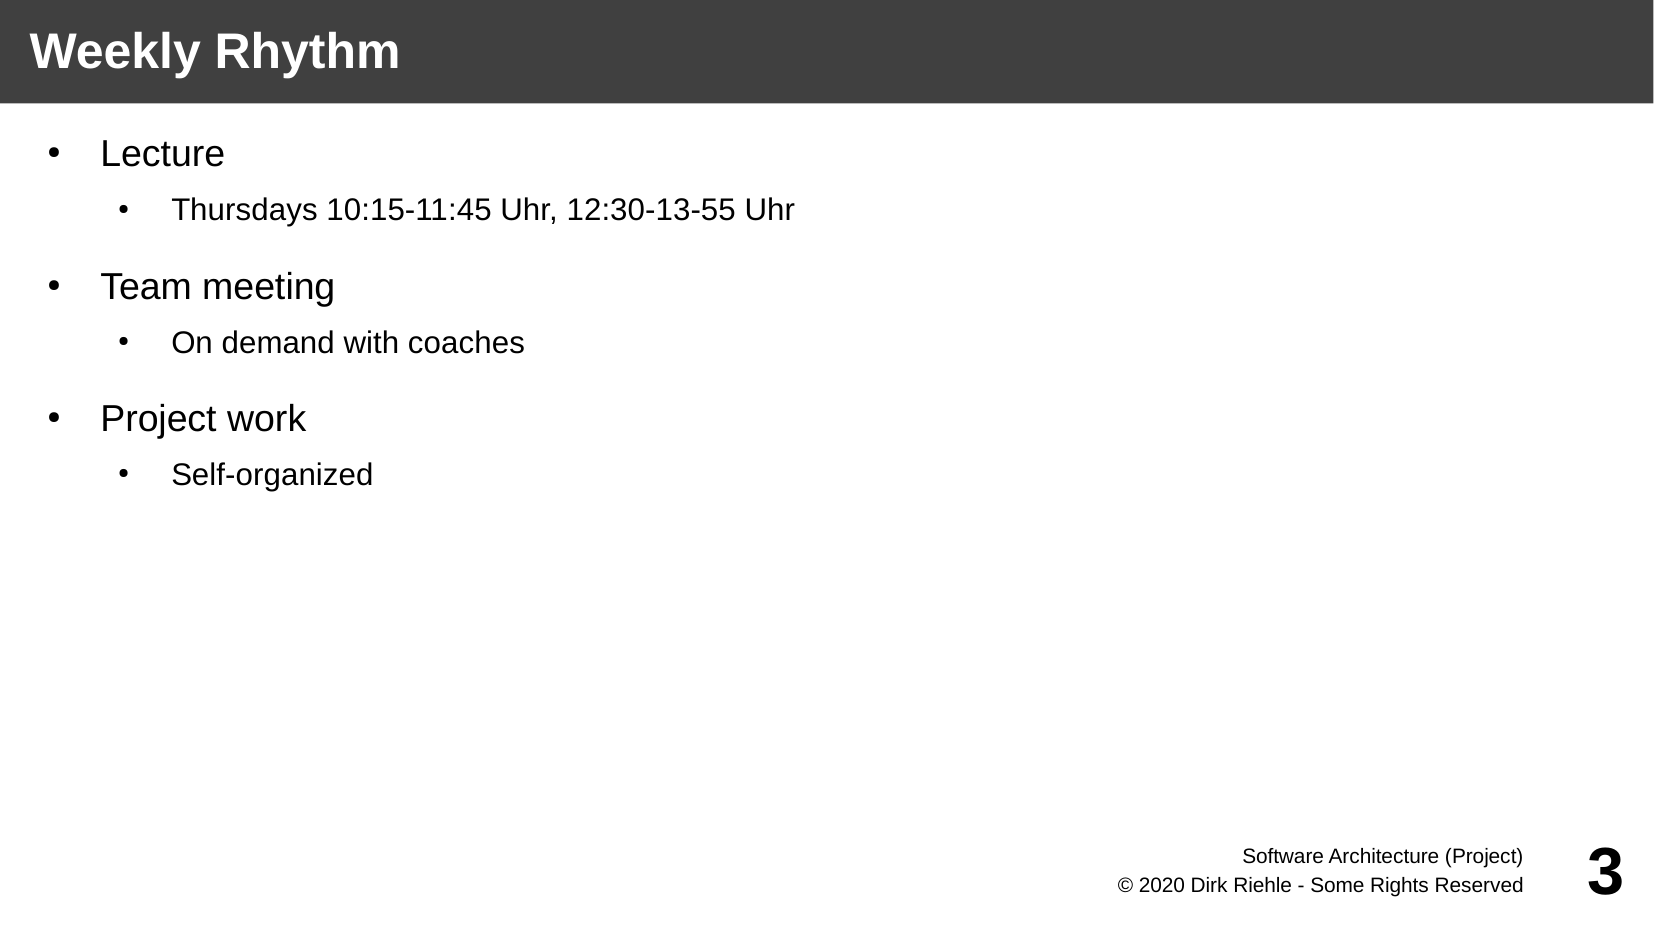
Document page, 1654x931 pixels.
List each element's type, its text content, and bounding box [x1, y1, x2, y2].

list Lecture Thursdays 10:15-11:45 Uhr, 12:30-13-55 Uhr Team meeting On demand with coaches Project work Self-organized [29, 132, 1625, 813]
title Weekly Rhythm [0, 0, 1654, 104]
